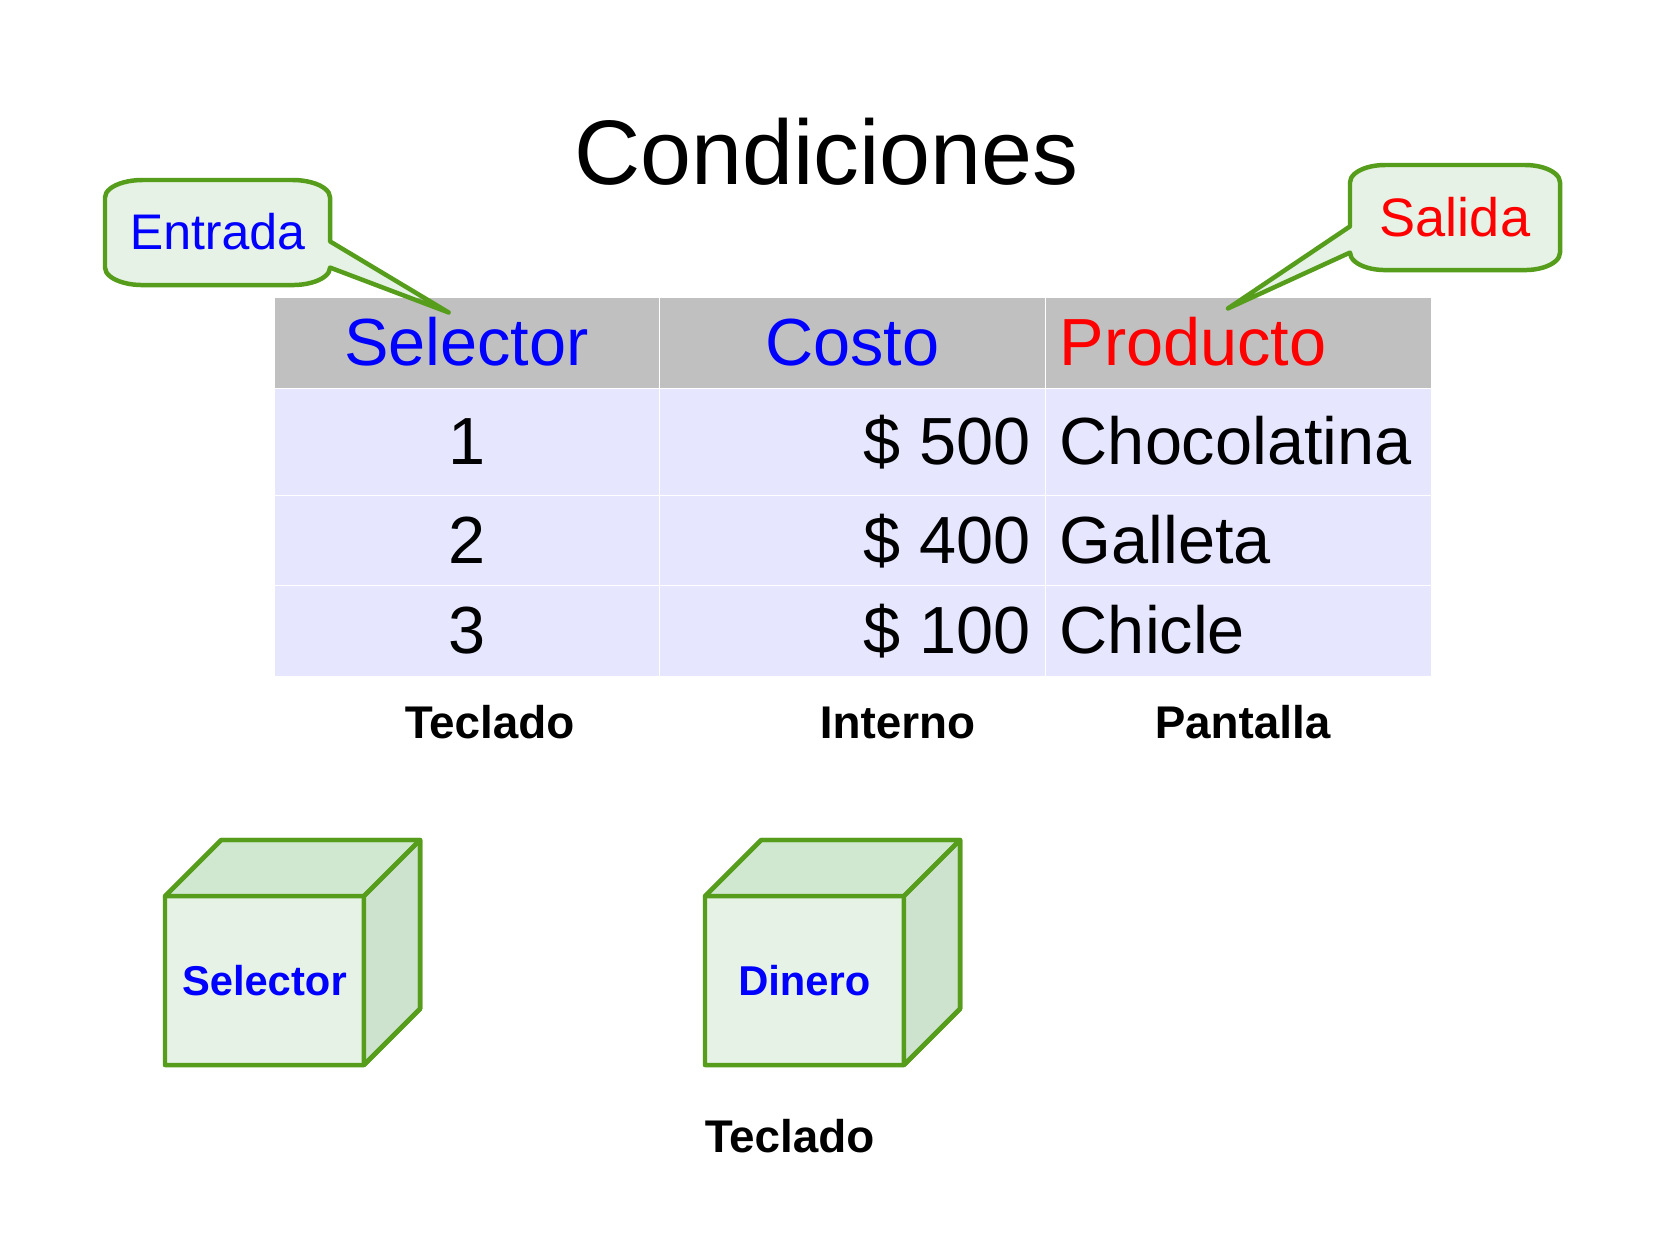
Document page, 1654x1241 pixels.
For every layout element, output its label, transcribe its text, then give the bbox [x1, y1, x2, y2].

table_cell 3 [275, 586, 659, 676]
table_header Selector [275, 298, 659, 388]
text_box Dinero [165, 840, 419, 897]
text_box Interno [805, 690, 991, 757]
text_box Teclado [690, 1103, 890, 1171]
text_box Pantalla [1140, 690, 1346, 757]
text_box Dinero [705, 897, 903, 1066]
table_cell $ 500 [660, 389, 1045, 495]
table_cell Galleta [1046, 496, 1431, 585]
table_cell Chicle [1046, 586, 1431, 676]
text_box Selector [165, 897, 363, 1066]
table_cell $ 100 [660, 586, 1045, 676]
table_cell Chocolatina [1046, 389, 1431, 495]
text_box Salida [1227, 165, 1561, 309]
table_cell $ 400 [660, 496, 1045, 585]
table_header Producto [1046, 298, 1431, 388]
text_box Entrada [105, 180, 449, 313]
text_box Teclado [390, 690, 590, 757]
text_box Producto [705, 840, 959, 897]
table_cell 1 [275, 389, 659, 495]
title Condiciones [82, 49, 1571, 257]
table_header Costo [660, 298, 1045, 388]
table_cell 2 [275, 496, 659, 585]
